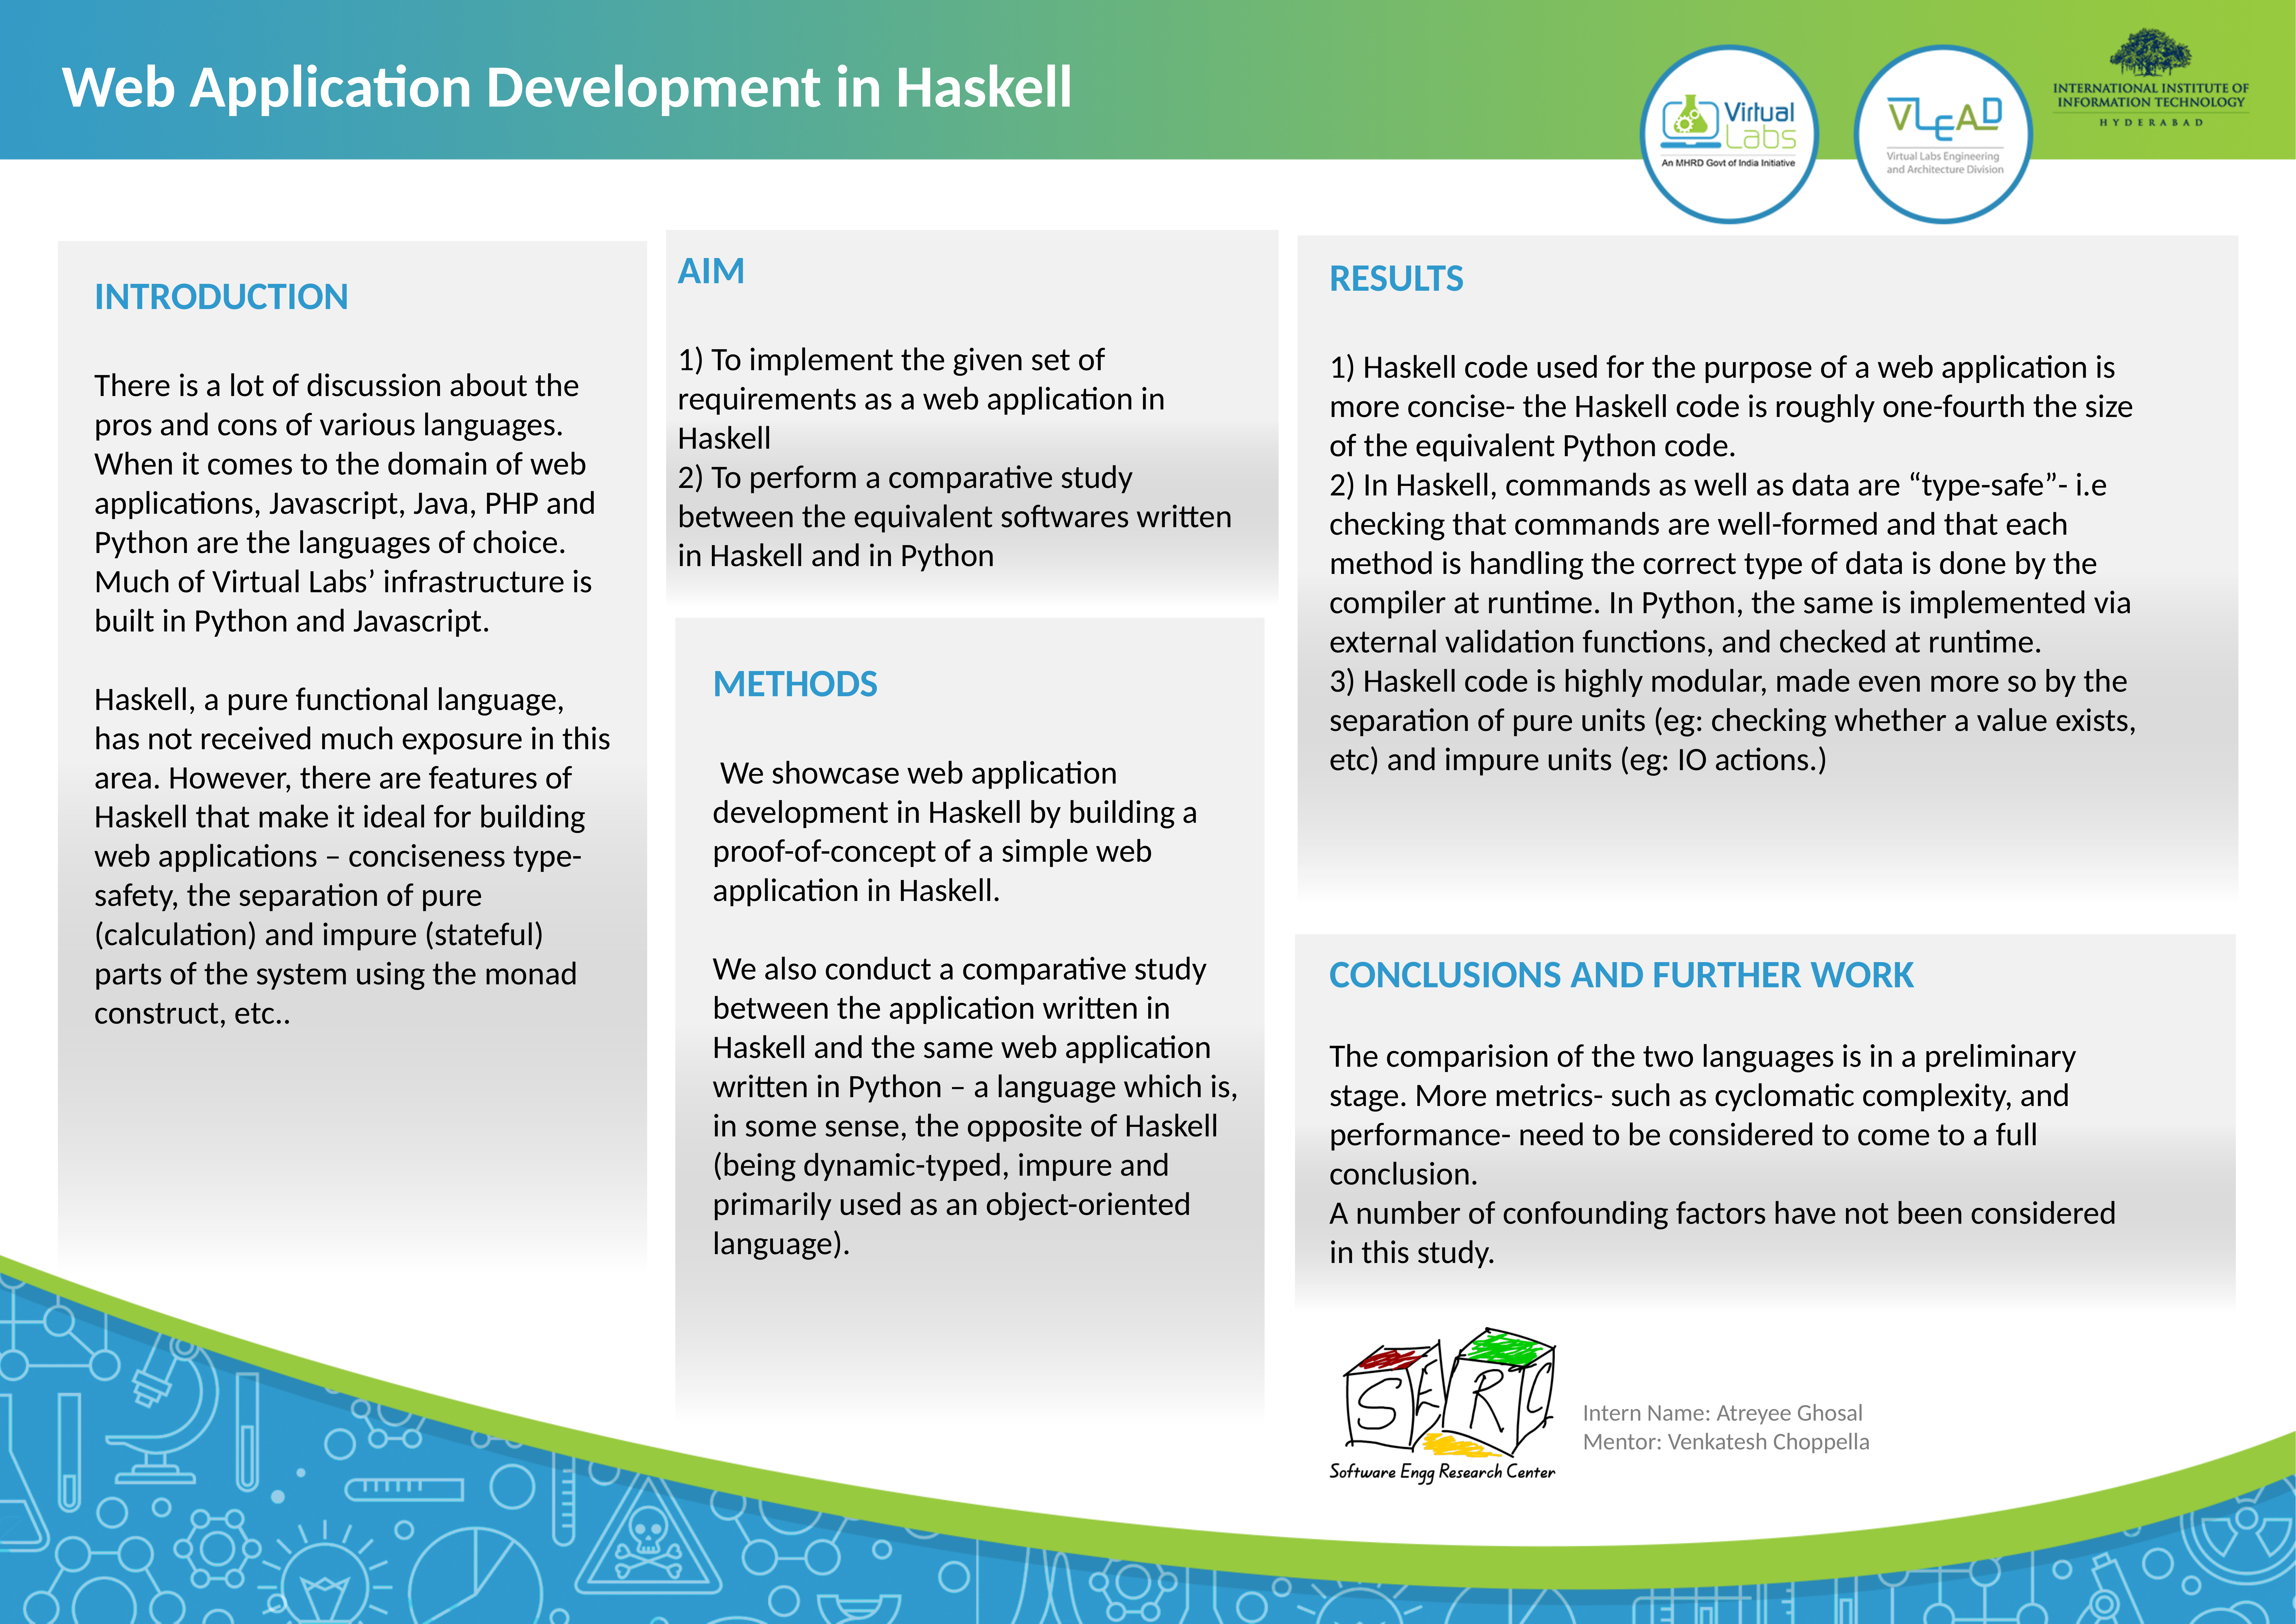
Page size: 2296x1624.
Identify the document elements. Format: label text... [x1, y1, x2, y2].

text_box INTRODUCTION There is a lot of discussion about the pros and cons of various languages. When it comes to the domain of web applications, Javascript, Java, PHP and Python are the languages of choice. Much of Virtual Labs’ infrastructure is built in Python and Javascript. Haskell, a pure functional language, has not received much exposure in this area. However, there are features of Haskell that make it ideal for building web applications – conciseness type-safety, the separation of pure (calculation) and impure (stateful) parts of the system using the monad construct, etc.. [84, 265, 622, 1161]
text_box METHODS We showcase web application development in Haskell by building a proof-of-concept of a simple web application in Haskell. We also conduct a comparative study between the application written in Haskell and the same web application written in Python – a language which is, in some sense, the opposite of Haskell (being dynamic-typed, impure and primarily used as an object-oriented language). [703, 653, 1259, 1266]
text_box [666, 230, 1279, 607]
title Web Application Development in Haskell [52, 16, 1614, 149]
text_box CONCLUSIONS AND FURTHER WORK The comparision of the two languages is in a preliminary stage. More metrics- such as cyclomatic complexity, and performance- need to be considered to come to a full conclusion. A number of confounding factors have not been considered in this study. [1320, 943, 2154, 1275]
text_box [1295, 934, 2236, 1311]
text_box AIM 1) To implement the given set of requirements as a web application in Haskell 2) To perform a comparative study between the equivalent softwares written in Haskell and in Python [668, 239, 1257, 625]
text_box RESULTS 1) Haskell code used for the purpose of a web application is more concise- the Haskell code is roughly one-fourth the size of the equivalent Python code. 2) In Haskell, commands as well as data are “type-safe”- i.e checking that commands are well-formed and that each method is handling the correct type of data is done by the compiler at runtime. In Python, the same is implemented via external validation functions, and checked at runtime. 3) Haskell code is highly modular, made even more so by the separation of pure units (eg: checking whether a value exists, etc) and impure units (eg: IO actions.) [1320, 247, 2154, 782]
text_box [1298, 235, 2238, 904]
text_box [58, 241, 647, 1274]
text_box [675, 618, 1265, 1424]
picture [0, 0, 2296, 1624]
text_box Intern Name: Atreyee Ghosal Mentor: Venkatesh Choppella [1573, 1392, 2195, 1517]
